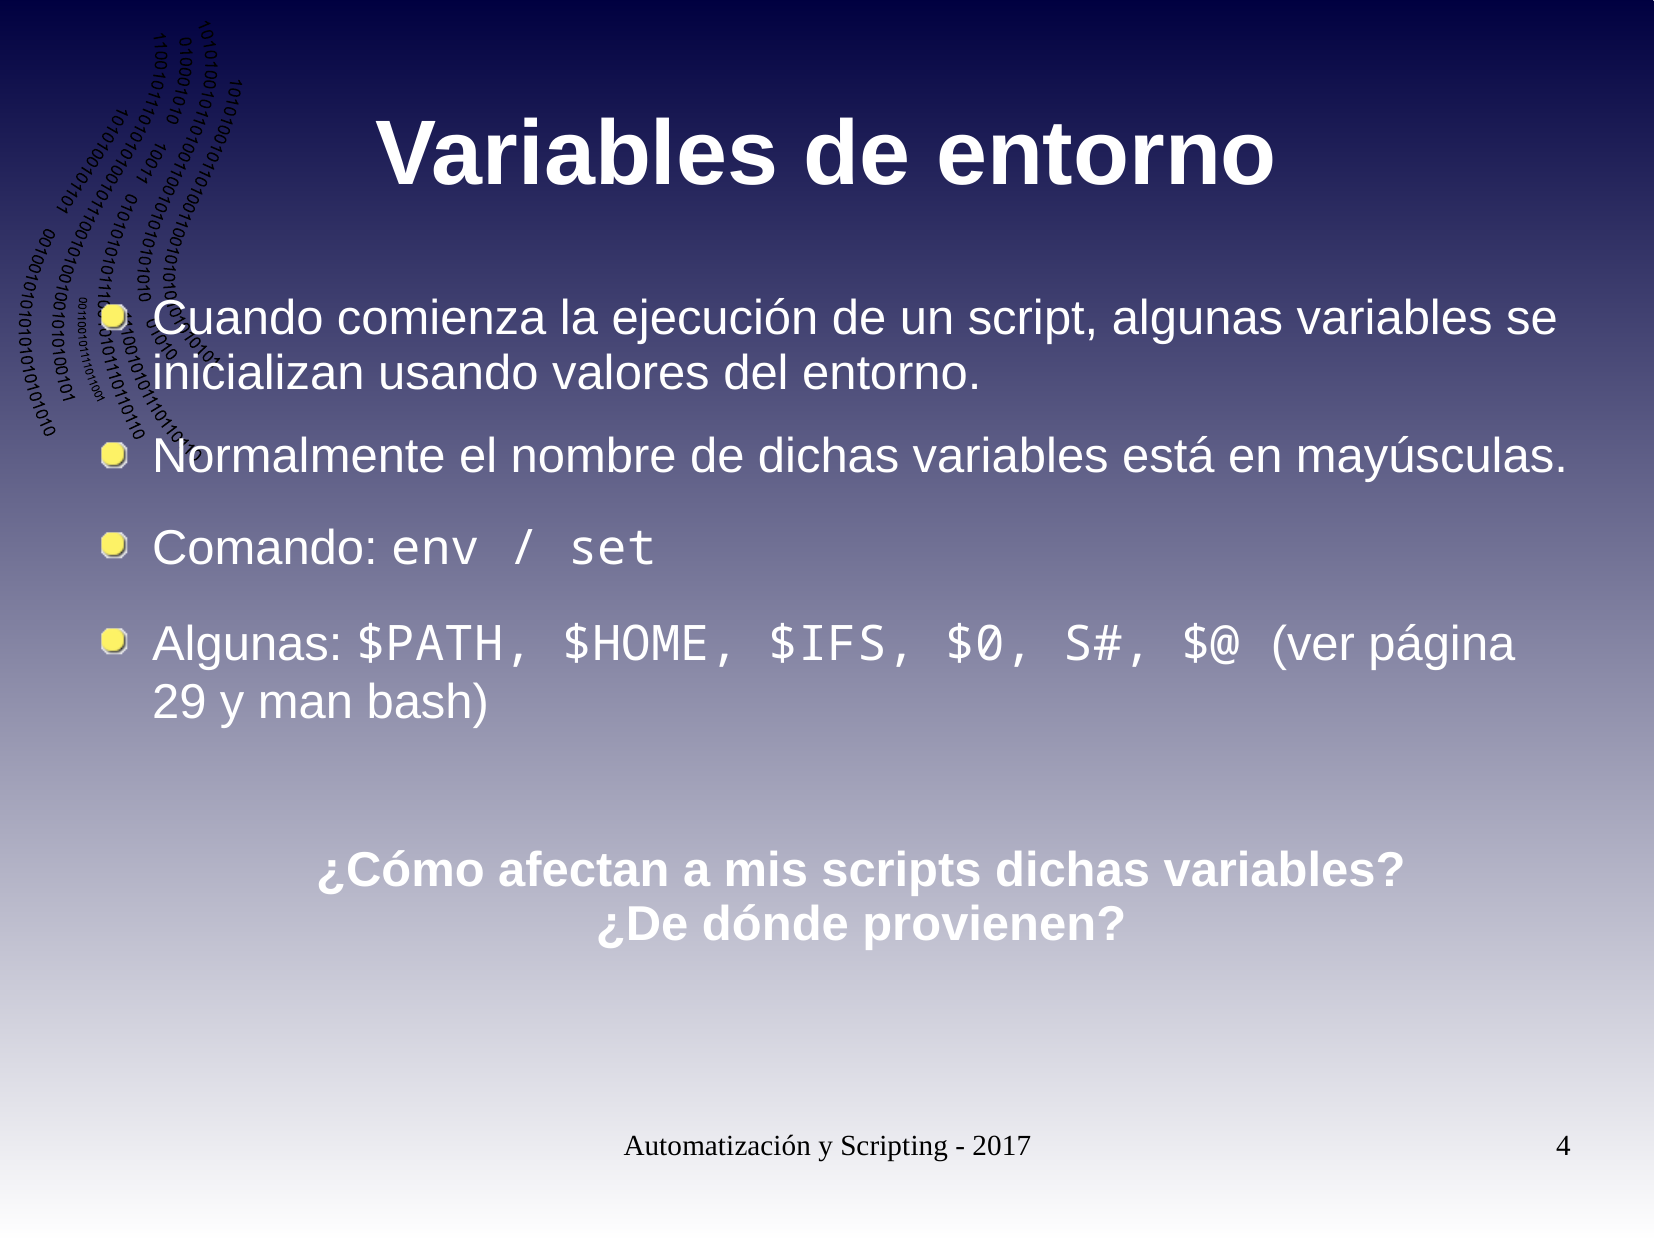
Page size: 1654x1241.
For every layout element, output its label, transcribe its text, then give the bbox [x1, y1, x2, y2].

title Variables de entorno [82, 49, 1571, 257]
list Cuando comienza la ejecución de un script, algunas variables se inicializan usando valores del entorno. Normalmente el nombre de dichas variables está en mayúsculas. Comando: env / set Algunas: $PATH, $HOME, $IFS, $0, S#, $@ (ver página 29 y man bash) ¿Cómo afectan a mis scripts dichas variables? ¿De dónde provienen? [82, 290, 1571, 1010]
picture [18, 20, 243, 461]
